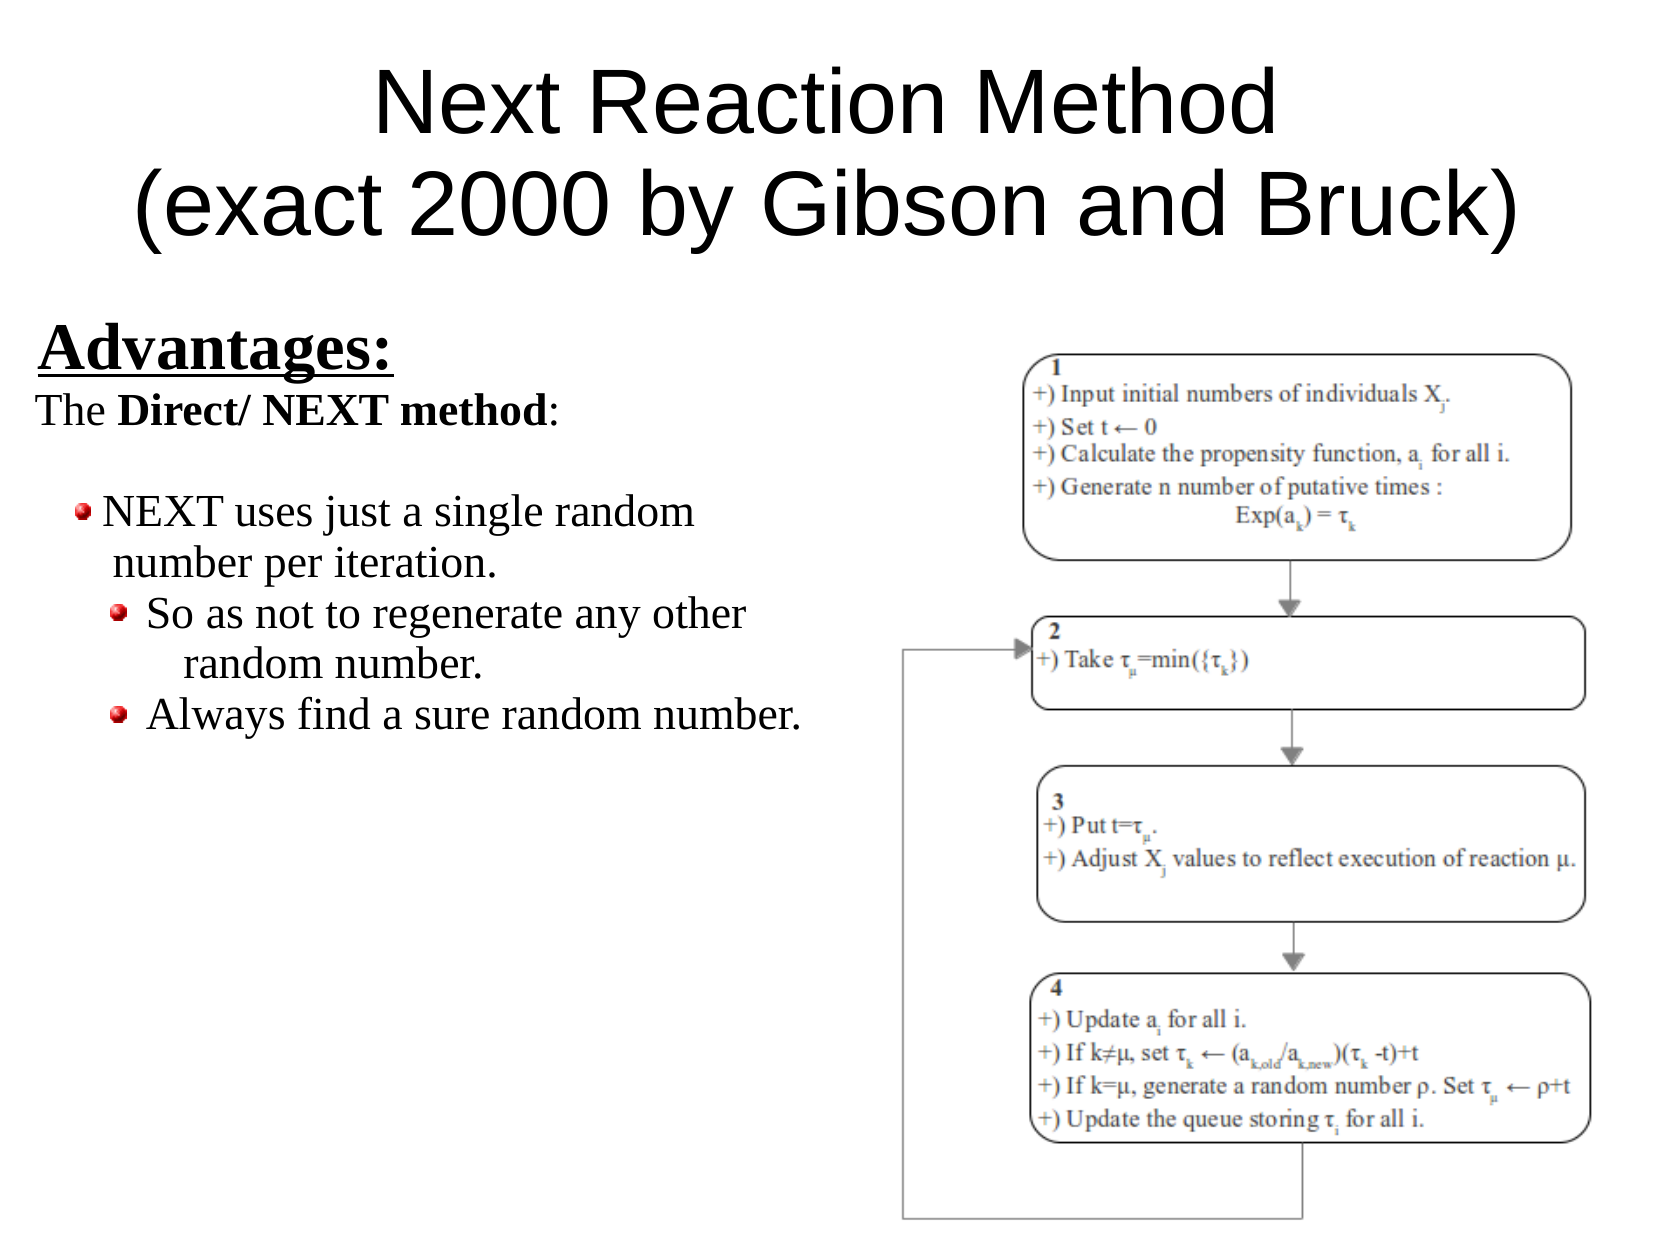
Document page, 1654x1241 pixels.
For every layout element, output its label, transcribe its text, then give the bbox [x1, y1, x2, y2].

picture [885, 329, 1609, 1231]
subtitle Advantages: The Direct/ NEXT method: NEXT uses just a single random number per iteration. So as not to regenerate any other random number. Always find a sure random number. [0, 310, 841, 740]
title Next Reaction Method (exact 2000 by Gibson and Bruck) [82, 49, 1571, 257]
